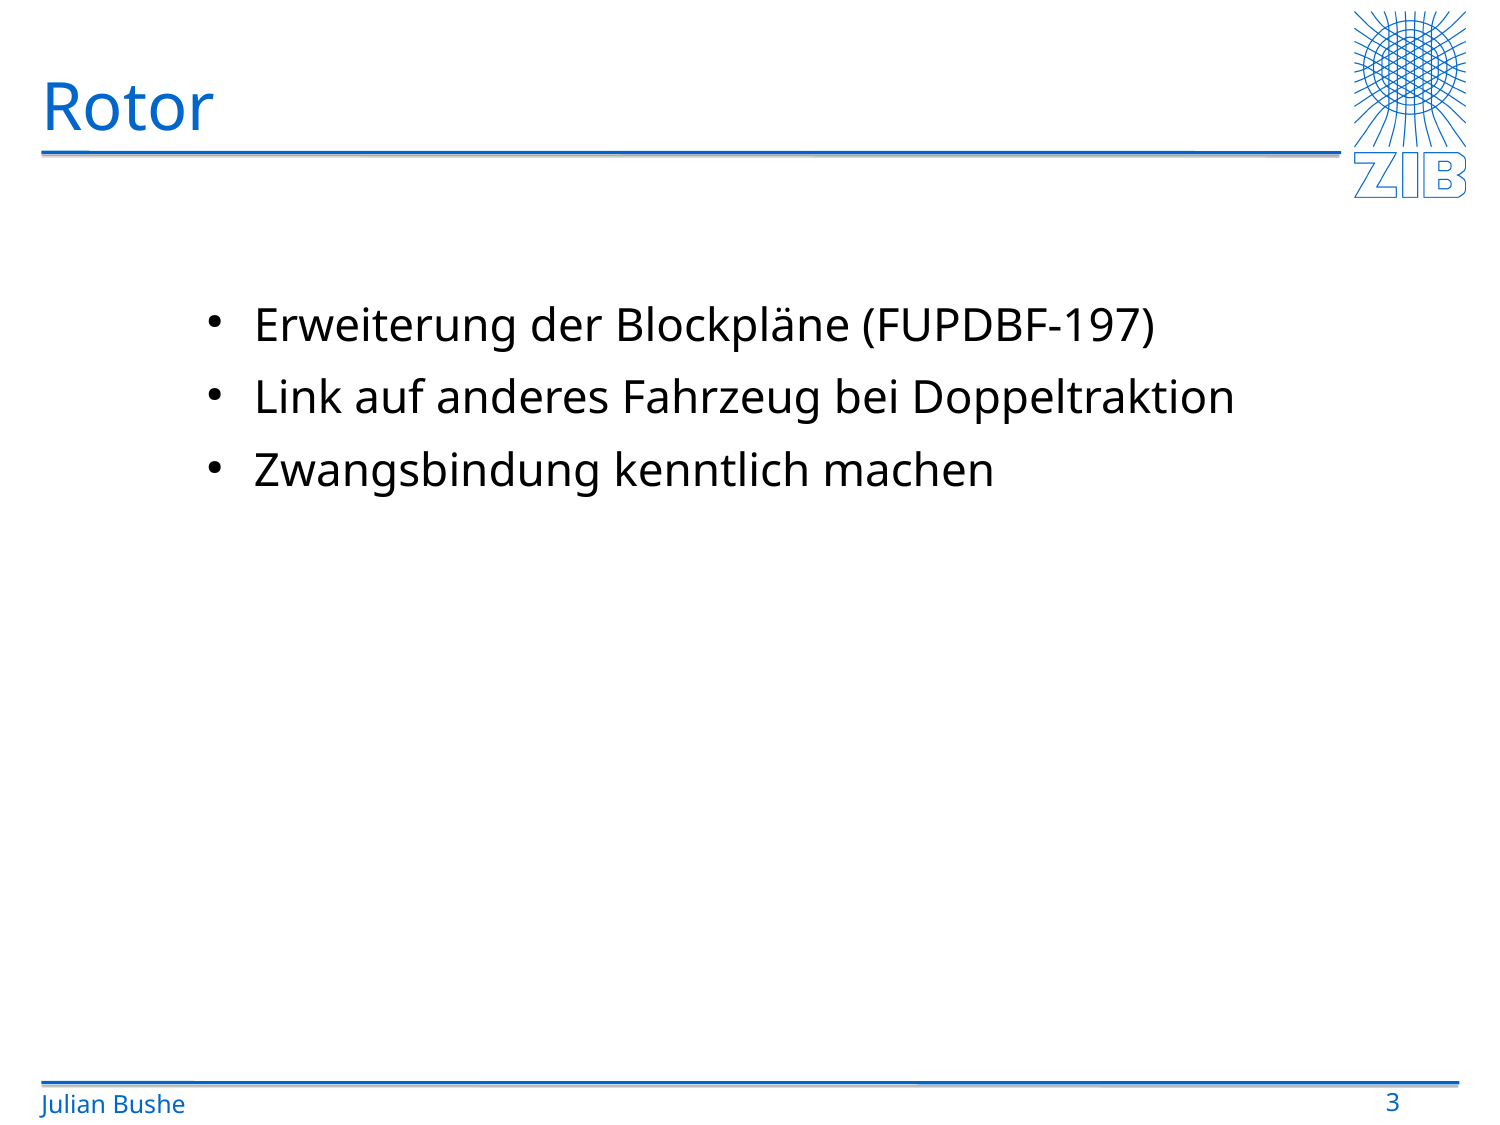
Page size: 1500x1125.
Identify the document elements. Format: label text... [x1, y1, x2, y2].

picture [1353, 11, 1466, 198]
footer Julian Bushe [41, 1082, 1370, 1124]
slide_number <Foliennummer> [1370, 1082, 1460, 1124]
list Erweiterung der Blockpläne (FUPDBF-197) Link auf anderes Fahrzeug bei Doppeltraktion Zwangsbindung kenntlich machen [41, 168, 1460, 1079]
title Rotor [41, 0, 1342, 152]
